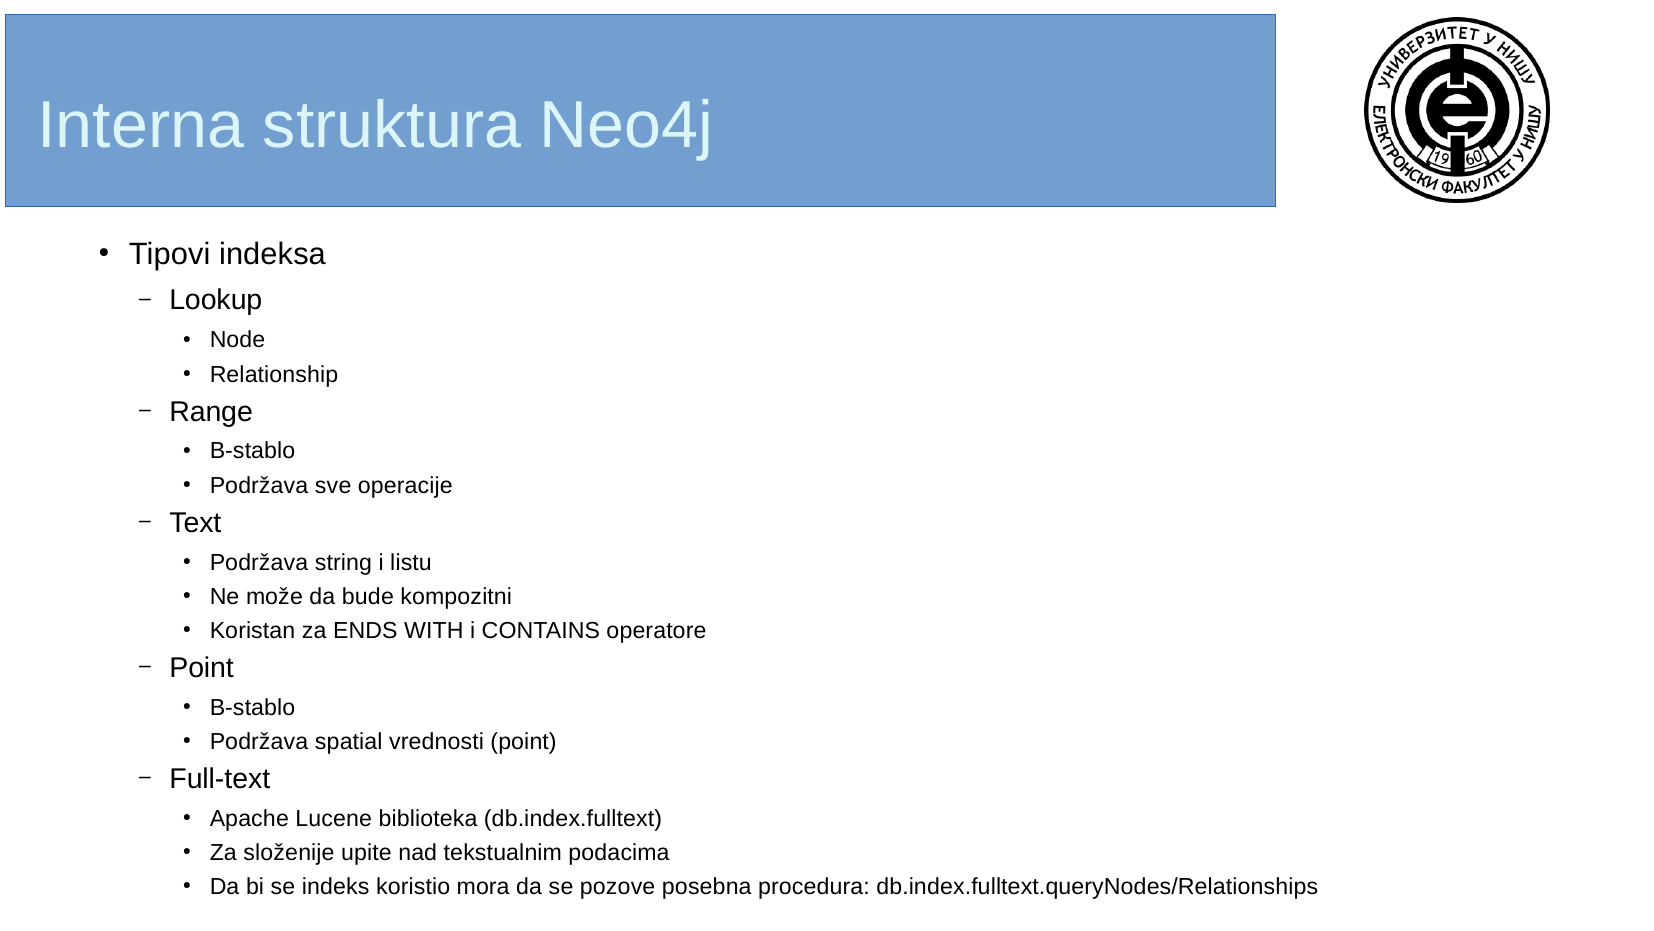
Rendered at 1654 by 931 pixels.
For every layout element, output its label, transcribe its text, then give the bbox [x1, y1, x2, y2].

list Tipovi indeksa Lookup Node Relationship Range B-stablo Podržava sve operacije Text Podržava string i listu Ne može da bude kompozitni Koristan za ENDS WITH i CONTAINS operatore Point B-stablo Podržava spatial vrednosti (point) Full-text Apache Lucene biblioteka (db.index.fulltext) Za složenije upite nad tekstualnim podacima Da bi se indeks koristio mora da se pozove posebna procedura: db.index.fulltext.queryNodes/Relationships [88, 236, 1565, 901]
picture [1364, 17, 1550, 203]
title Interna struktura Neo4j [37, 19, 1313, 231]
